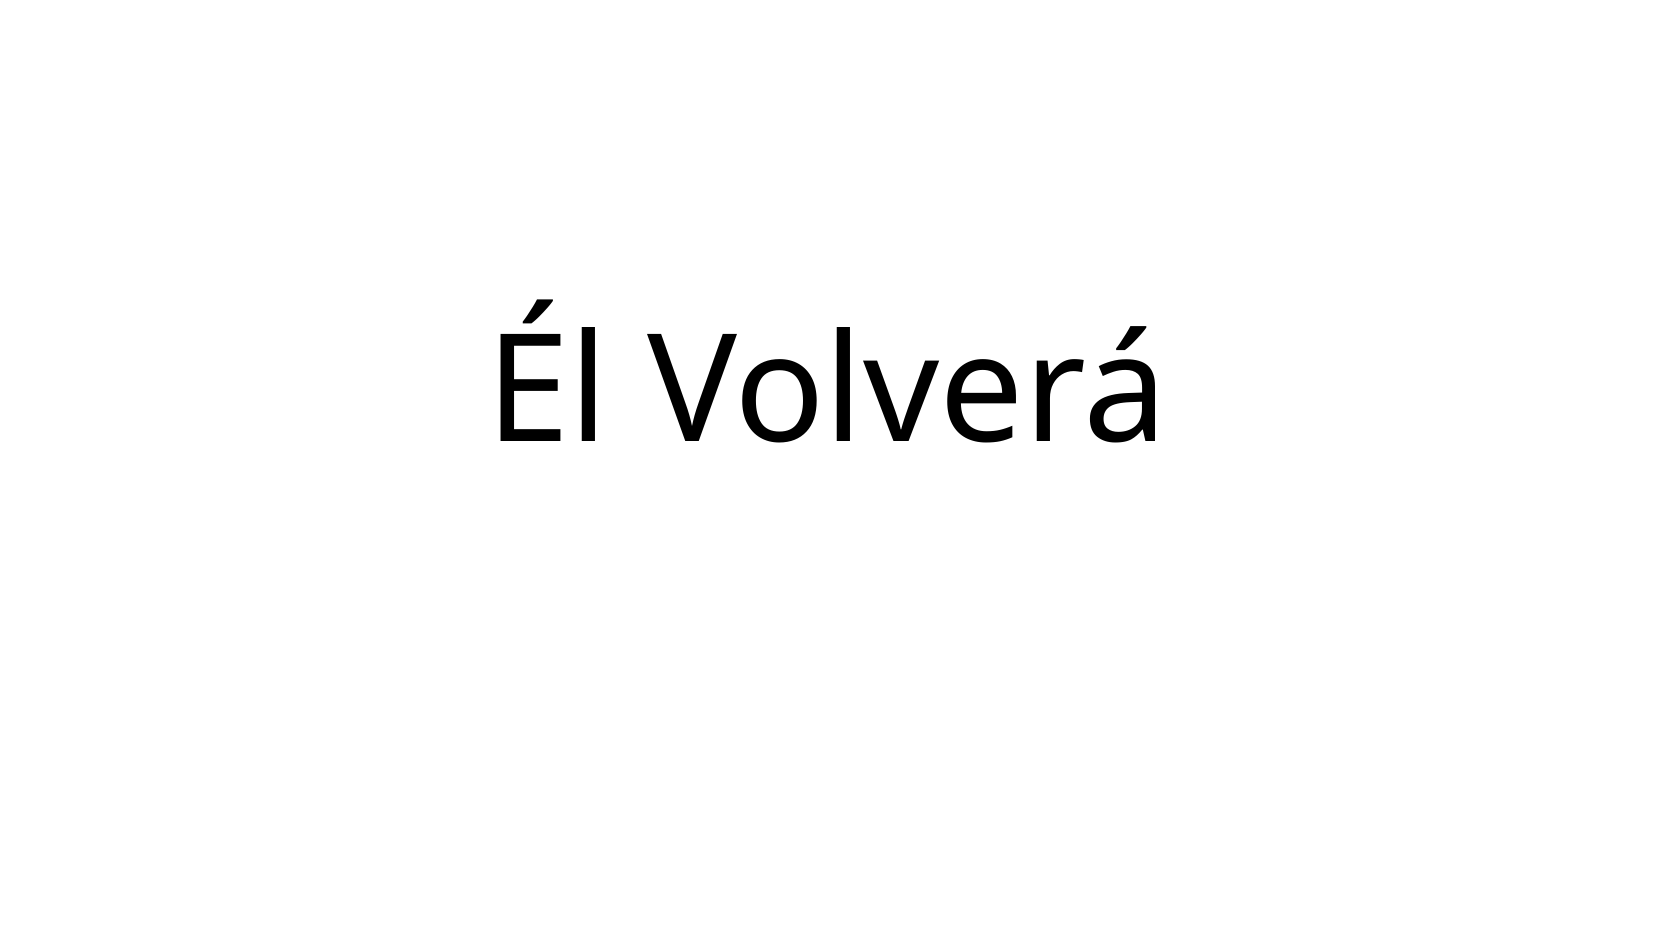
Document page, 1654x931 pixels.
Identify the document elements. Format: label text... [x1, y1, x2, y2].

title Él Volverá [0, 277, 1654, 489]
